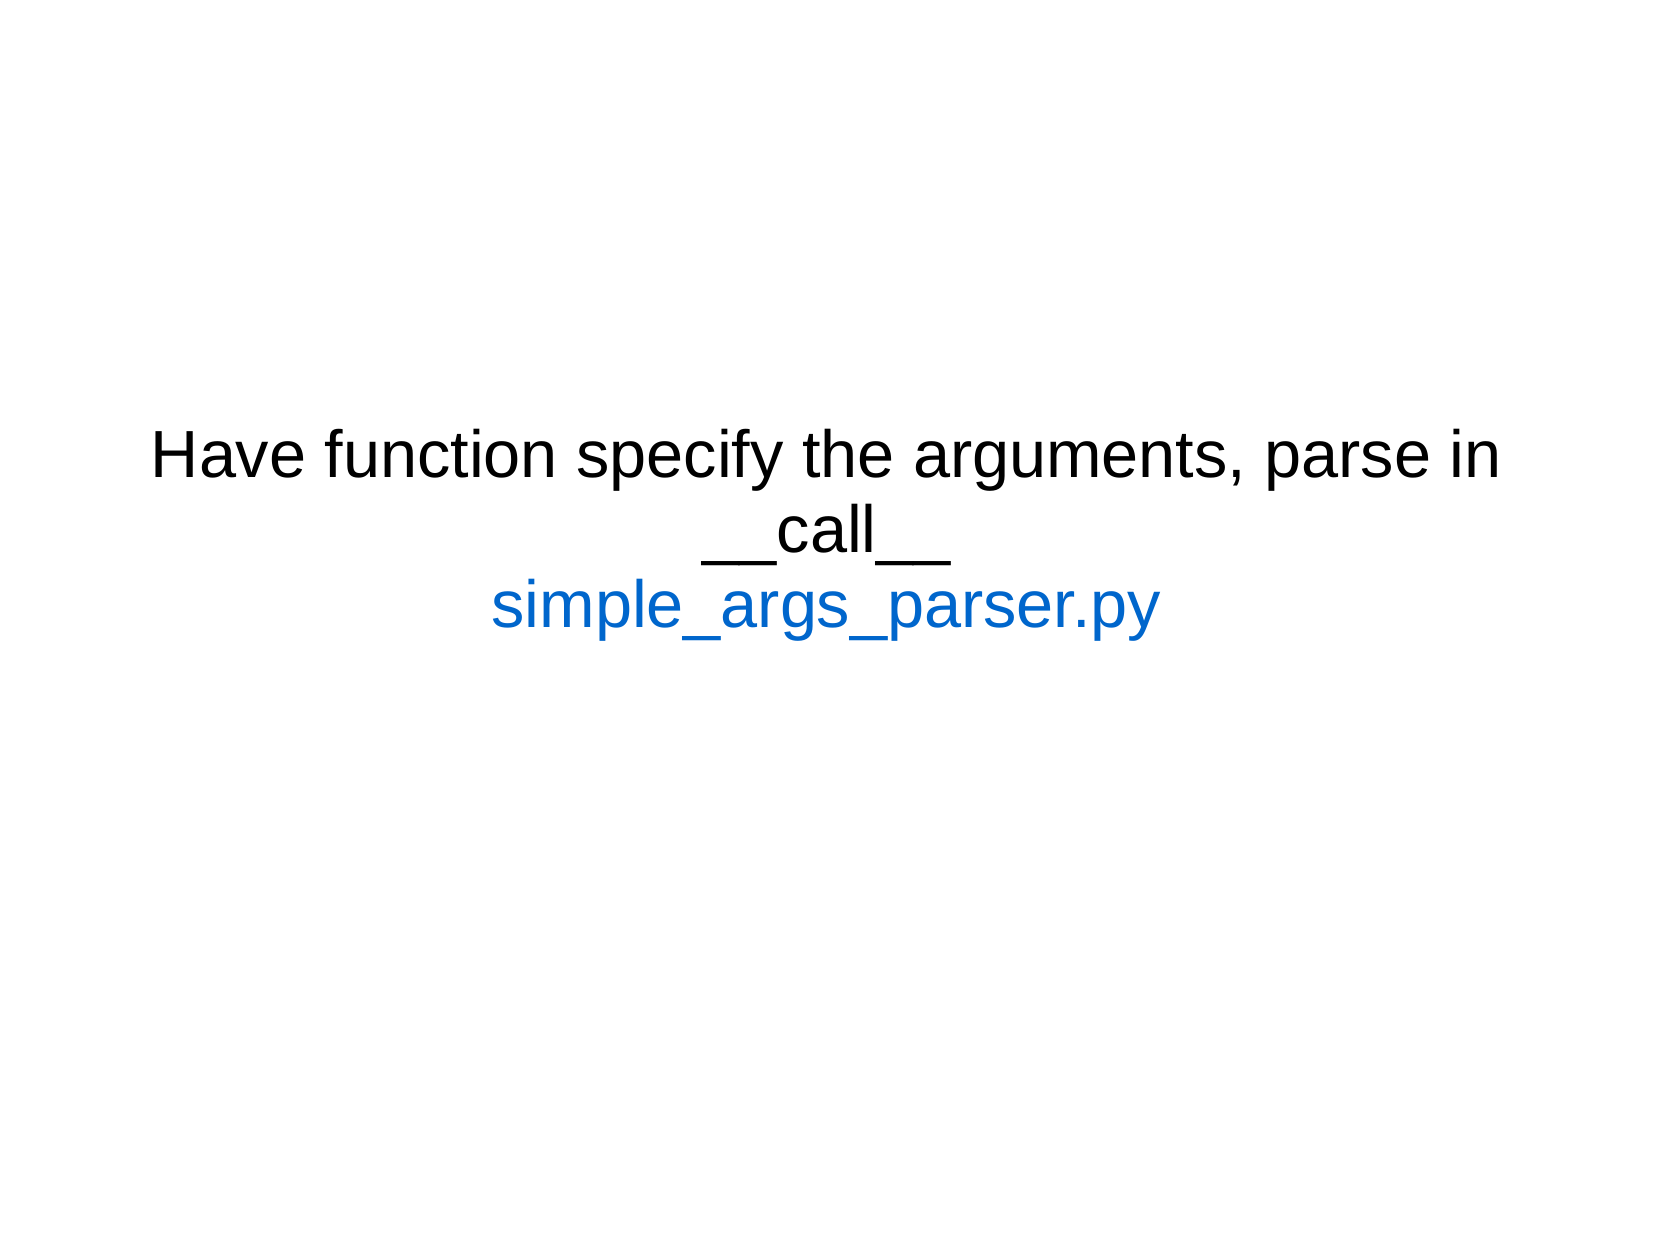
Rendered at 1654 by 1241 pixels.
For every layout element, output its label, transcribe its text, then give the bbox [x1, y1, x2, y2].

subtitle Have function specify the arguments, parse in __call__ simple_args_parser.py [82, 49, 1571, 1010]
